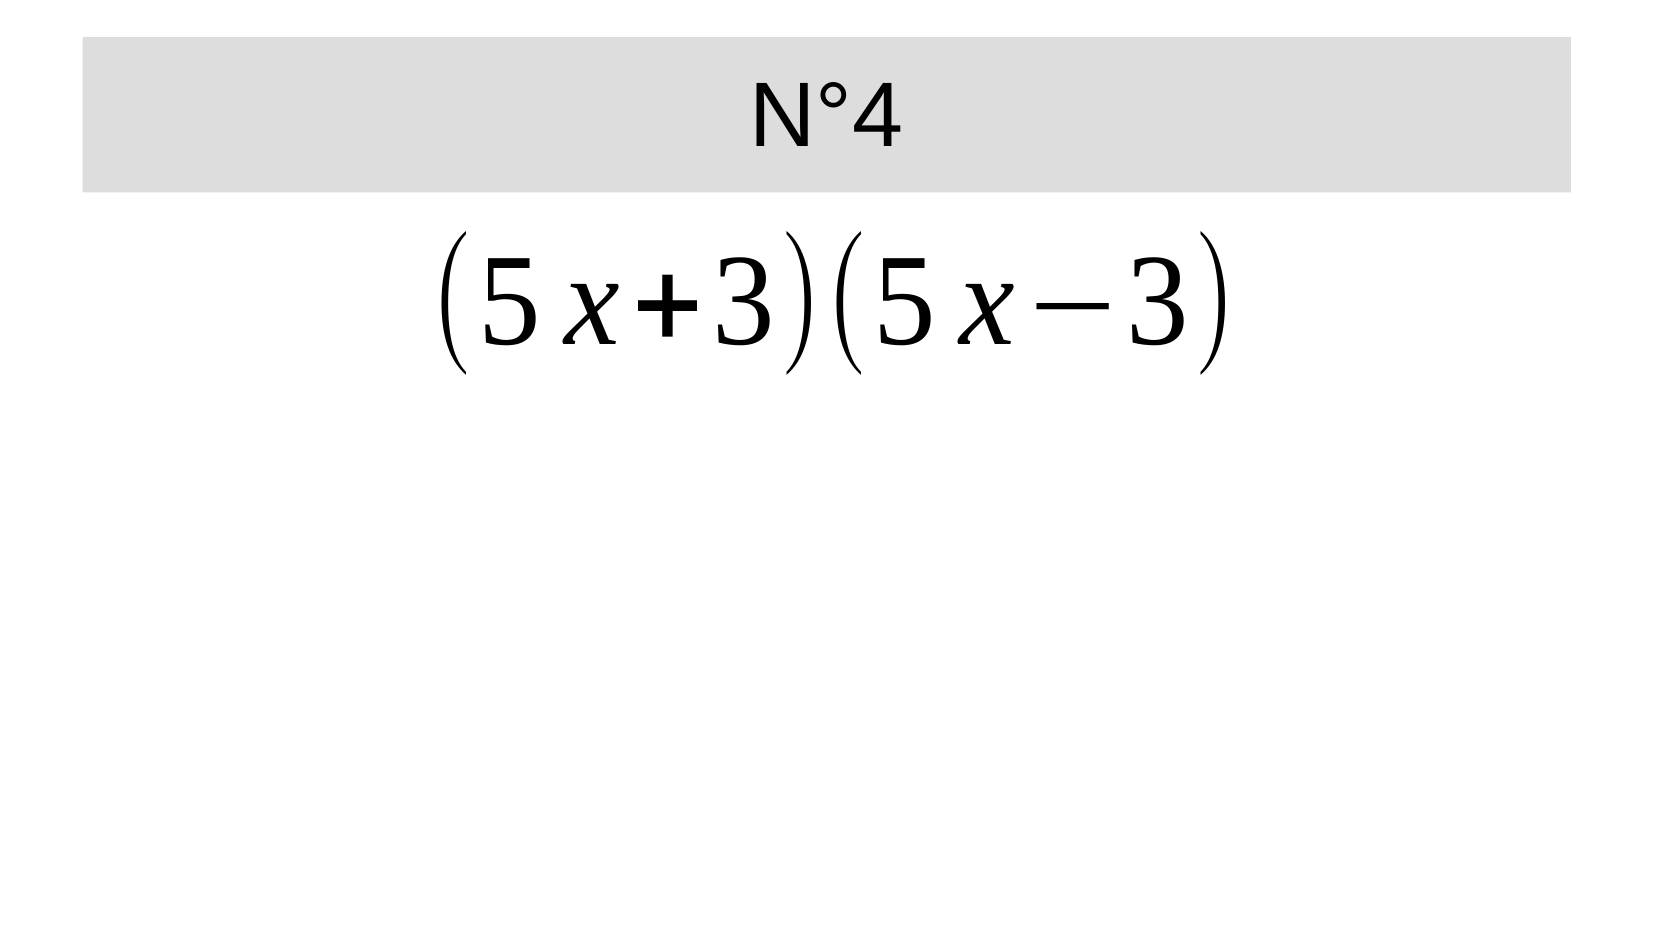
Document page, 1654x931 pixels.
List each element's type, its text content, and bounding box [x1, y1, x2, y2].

title N°4 [82, 37, 1571, 193]
chart [425, 228, 1243, 379]
